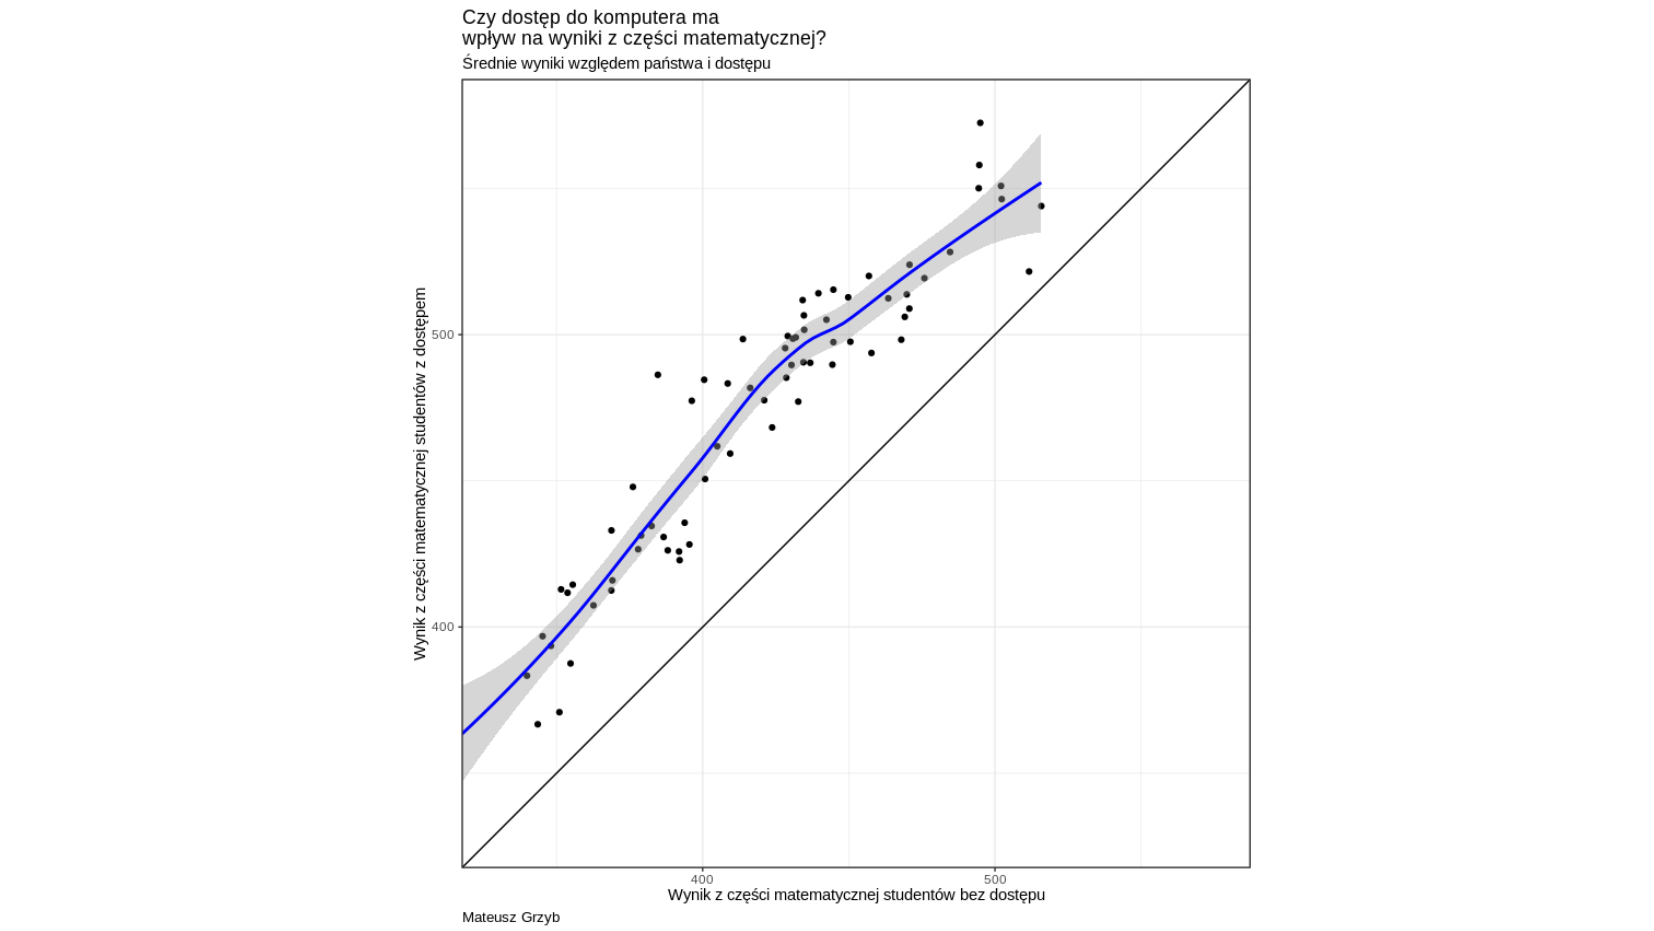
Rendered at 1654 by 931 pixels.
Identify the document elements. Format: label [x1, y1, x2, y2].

picture [132, 2, 1532, 931]
